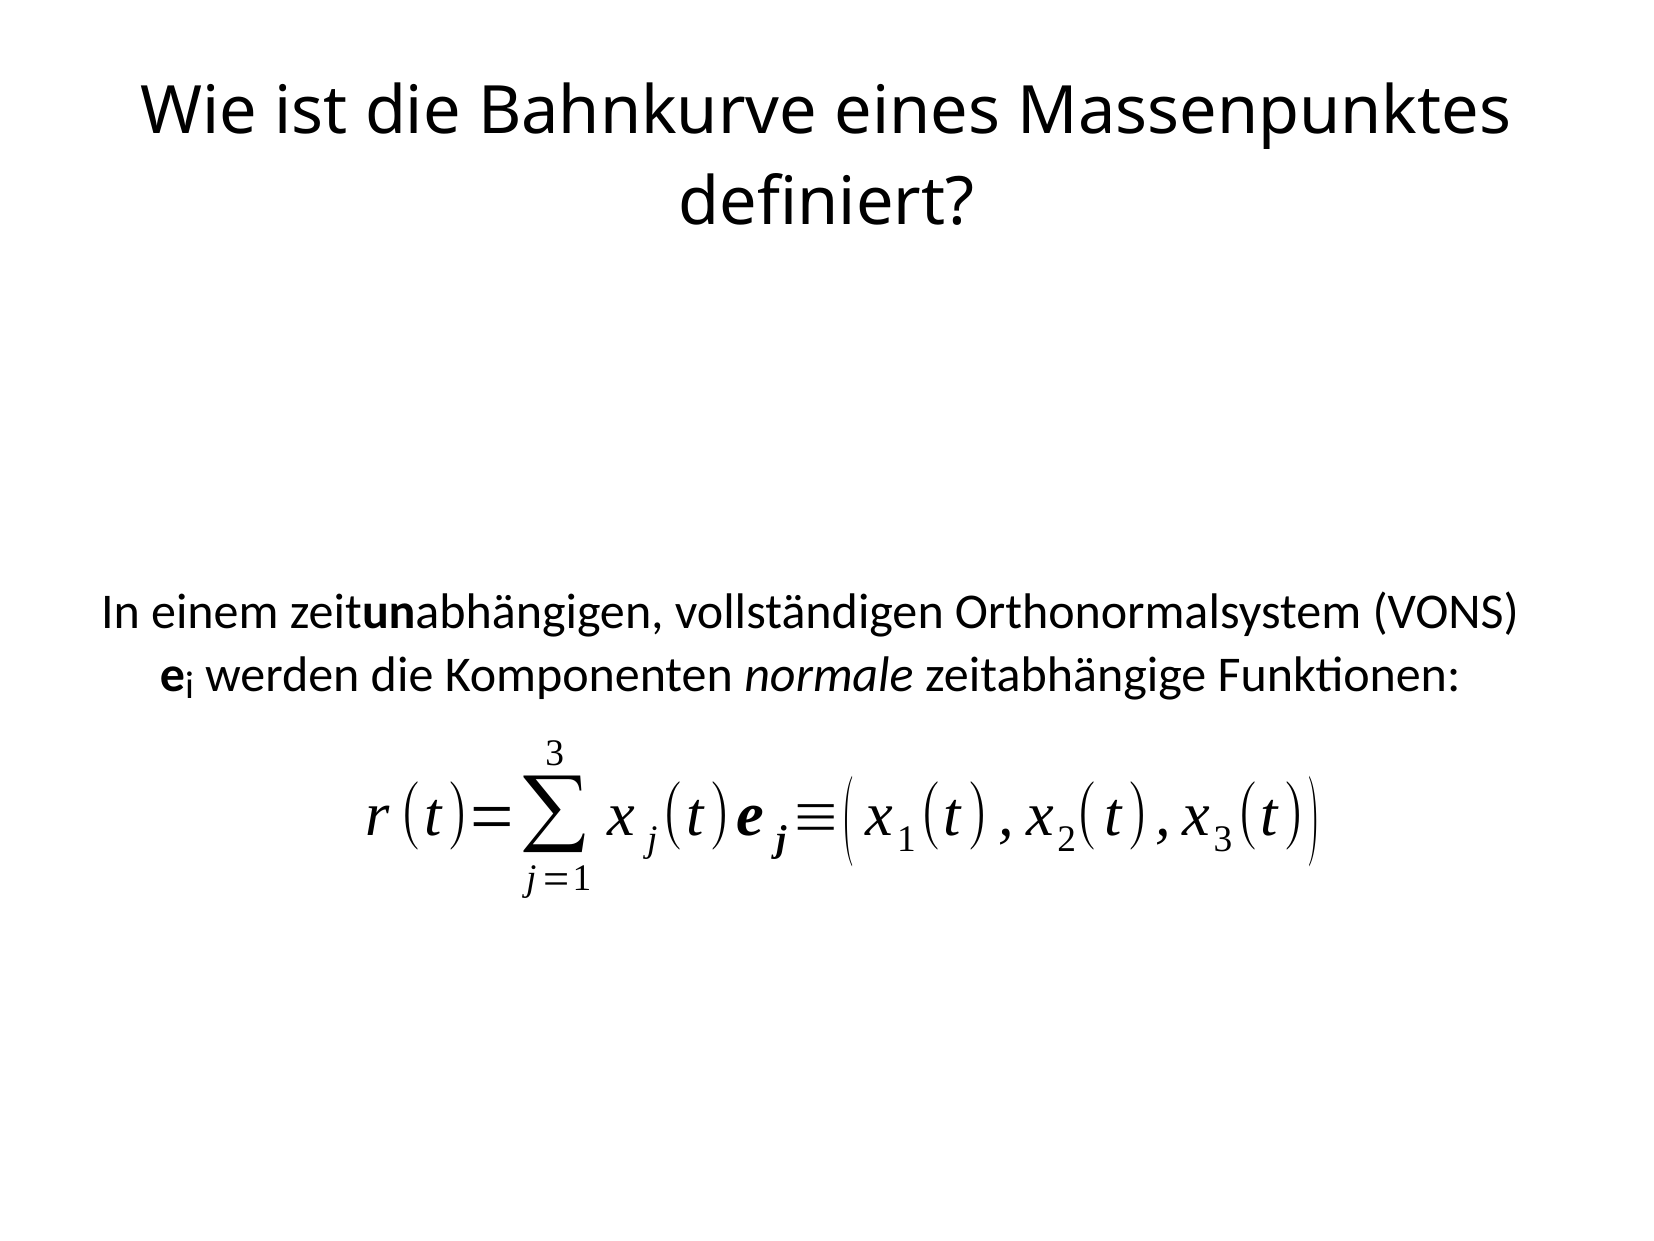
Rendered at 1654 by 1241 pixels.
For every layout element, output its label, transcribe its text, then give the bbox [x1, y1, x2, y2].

subtitle In einem zeitunabhängigen, vollständigen Orthonormalsystem (VONS) ei werden die Komponenten normale zeitabhängige Funktionen: [82, 290, 1538, 1010]
chart [350, 730, 1340, 901]
title Wie ist die Bahnkurve eines Massenpunktes definiert? [82, 49, 1571, 257]
